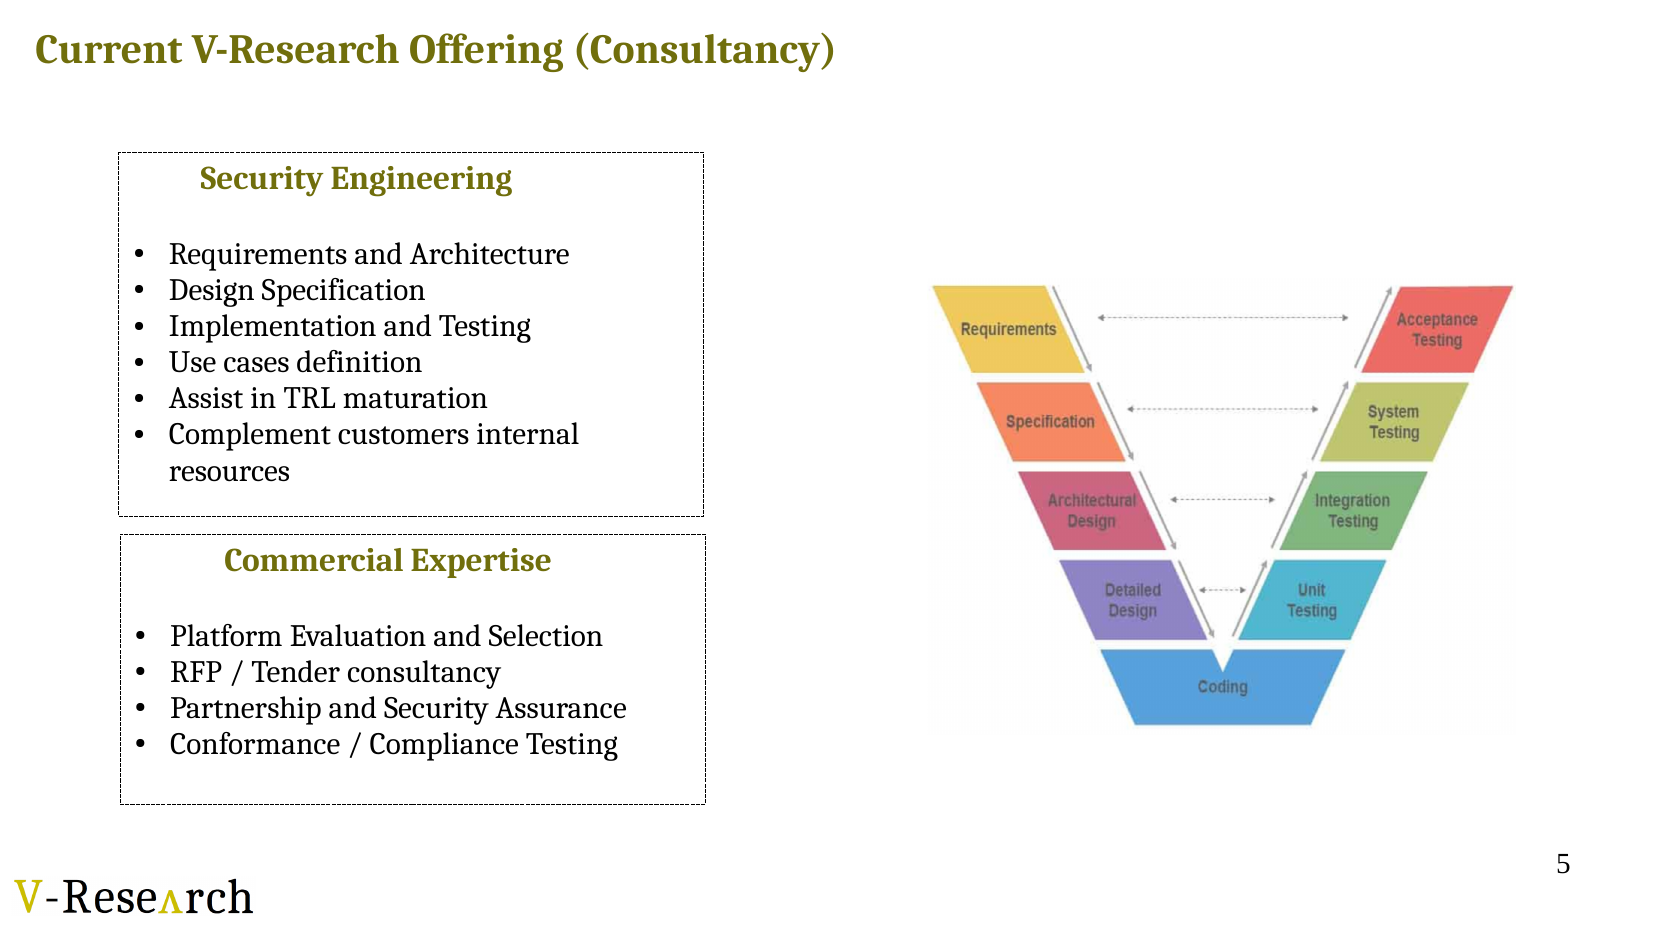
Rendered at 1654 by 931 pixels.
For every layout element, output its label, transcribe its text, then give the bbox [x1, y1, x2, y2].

text_box Current V-Research Offering (Consultancy) [20, 18, 1171, 91]
picture [11, 876, 256, 916]
picture [927, 278, 1516, 736]
text_box Commercial Expertise Platform Evaluation and Selection RFP / Tender consultancy Partnership and Security Assurance Conformance / Compliance Testing [120, 534, 706, 805]
text_box Security Engineering Requirements and Architecture Design Specification Implementation and Testing Use cases definition Assist in TRL maturation Complement customers internal resources [118, 152, 704, 517]
